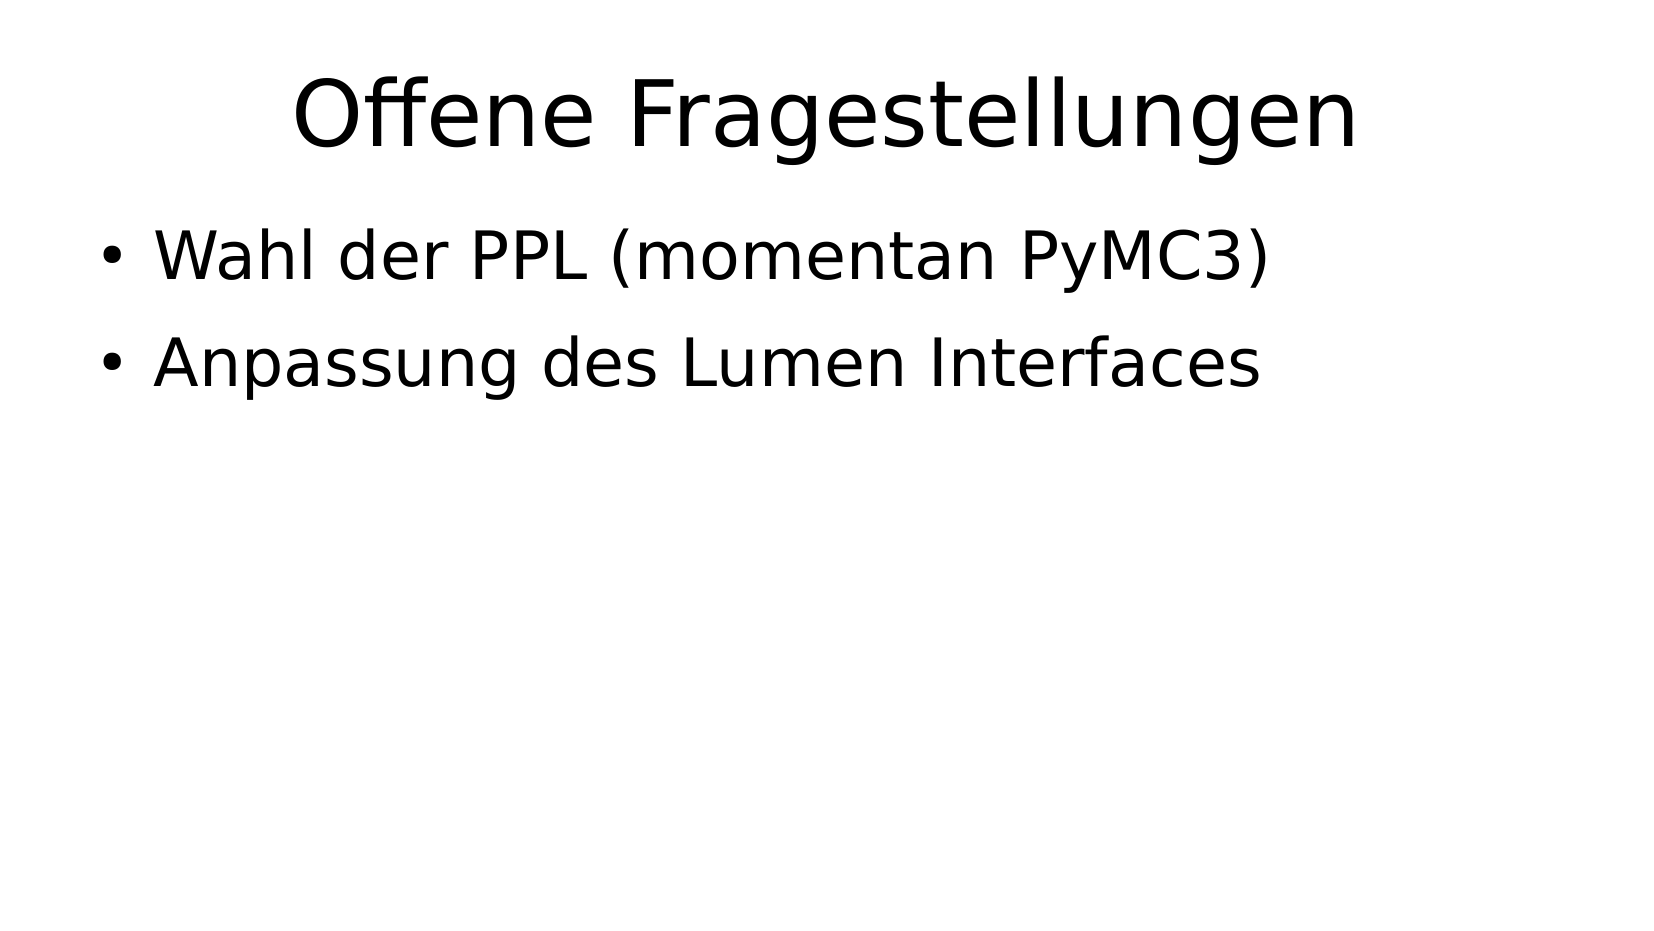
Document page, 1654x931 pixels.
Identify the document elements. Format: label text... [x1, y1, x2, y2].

title Offene Fragestellungen [82, 37, 1571, 193]
list Wahl der PPL (momentan PyMC3) Anpassung des Lumen Interfaces [82, 217, 1571, 758]
